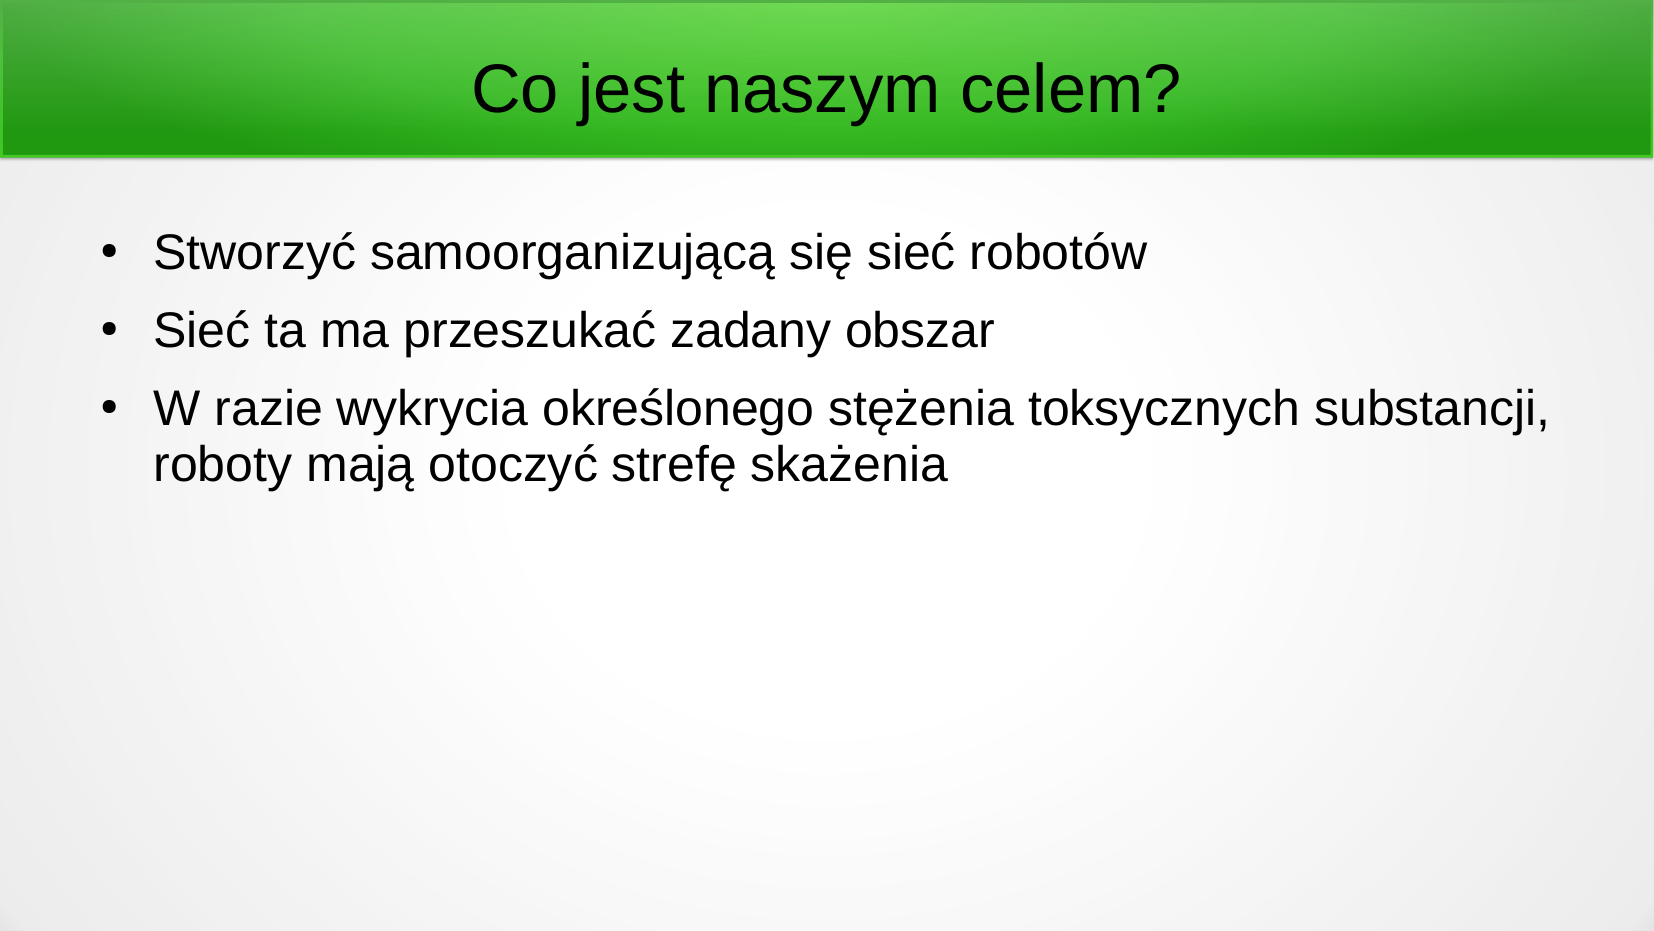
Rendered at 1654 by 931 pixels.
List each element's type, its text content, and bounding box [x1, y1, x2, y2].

title Co jest naszym celem? [82, 35, 1571, 142]
list Stworzyć samoorganizującą się sieć robotów Sieć ta ma przeszukać zadany obszar W razie wykrycia określonego stężenia toksycznych substancji, roboty mają otoczyć strefę skażenia [82, 224, 1571, 764]
